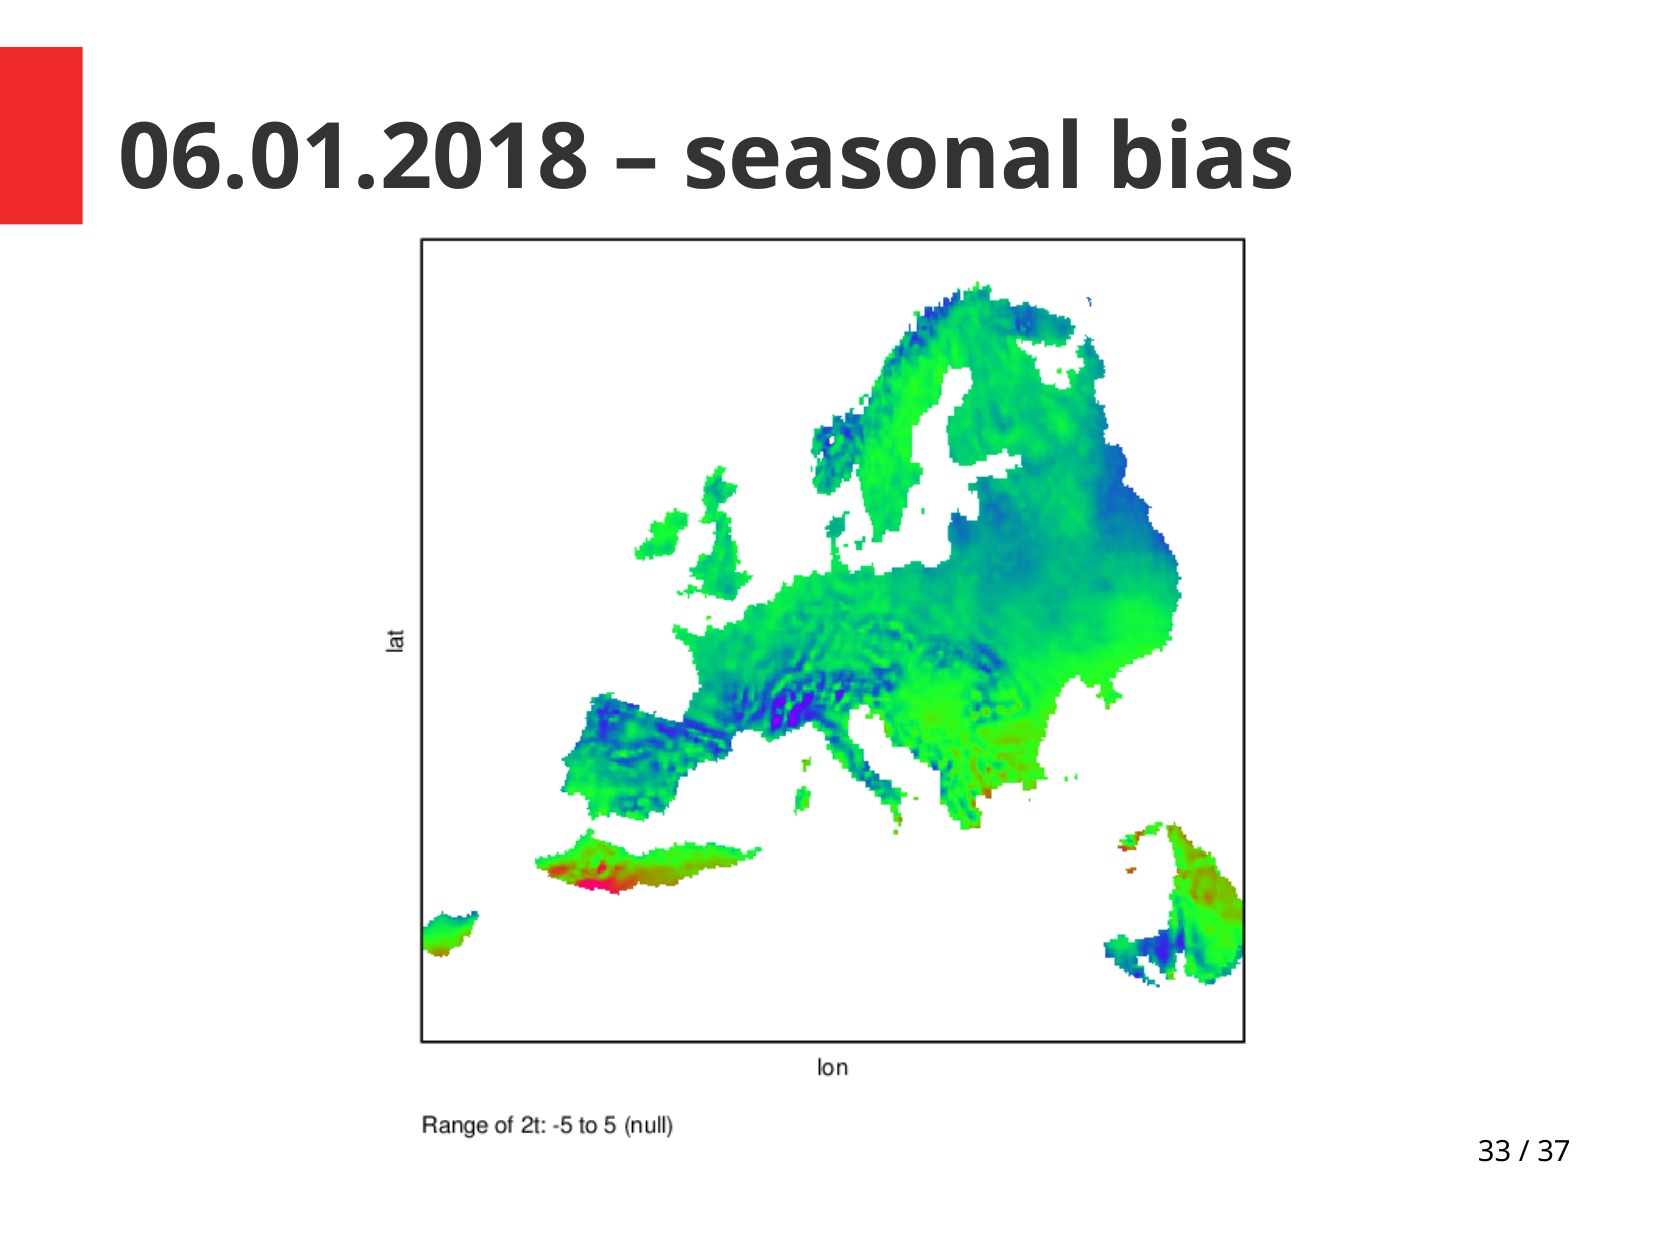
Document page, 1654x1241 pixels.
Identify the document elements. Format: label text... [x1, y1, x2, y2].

title 06.01.2018 – seasonal bias [118, 49, 1571, 257]
picture [375, 224, 1255, 1144]
